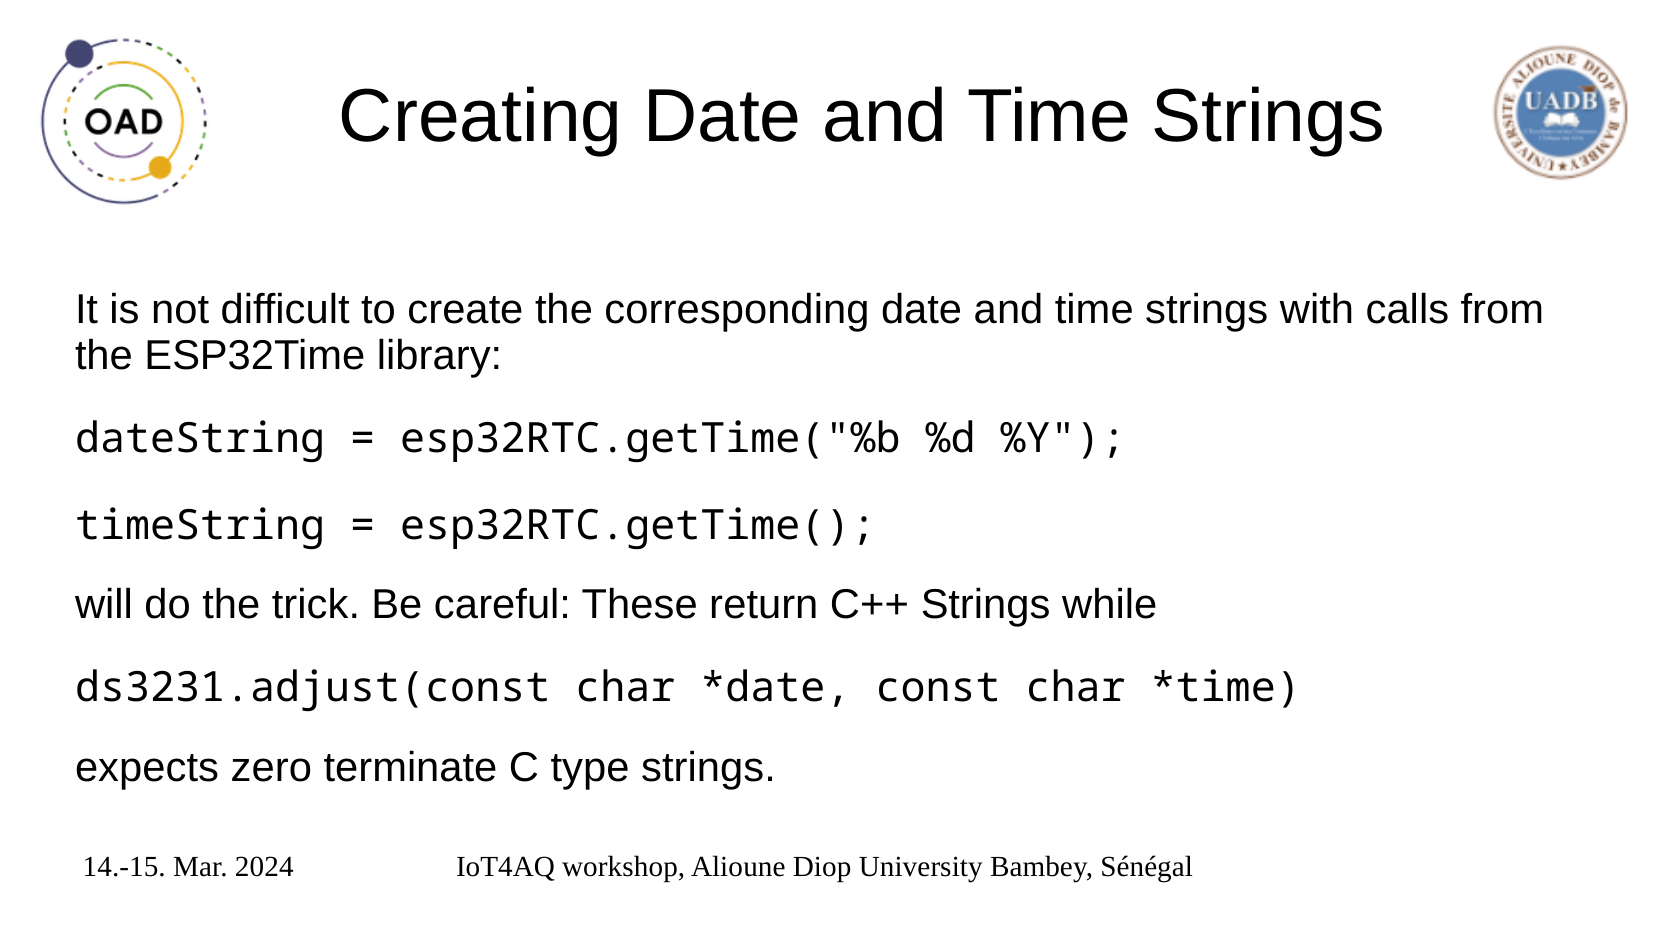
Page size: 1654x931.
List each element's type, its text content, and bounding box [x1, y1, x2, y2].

title Creating Date and Time Strings [278, 37, 1446, 193]
list It is not difficult to create the corresponding date and time strings with calls from the ESP32Time library: dateString = esp32RTC.getTime("%b %d %Y"); timeString = esp32RTC.getTime(); will do the trick. Be careful: These return C++ Strings while ds3231.adjust(const char *date, const char *time) expects zero terminate C type strings. [75, 285, 1564, 826]
picture [0, 24, 242, 225]
picture [1482, 37, 1641, 188]
